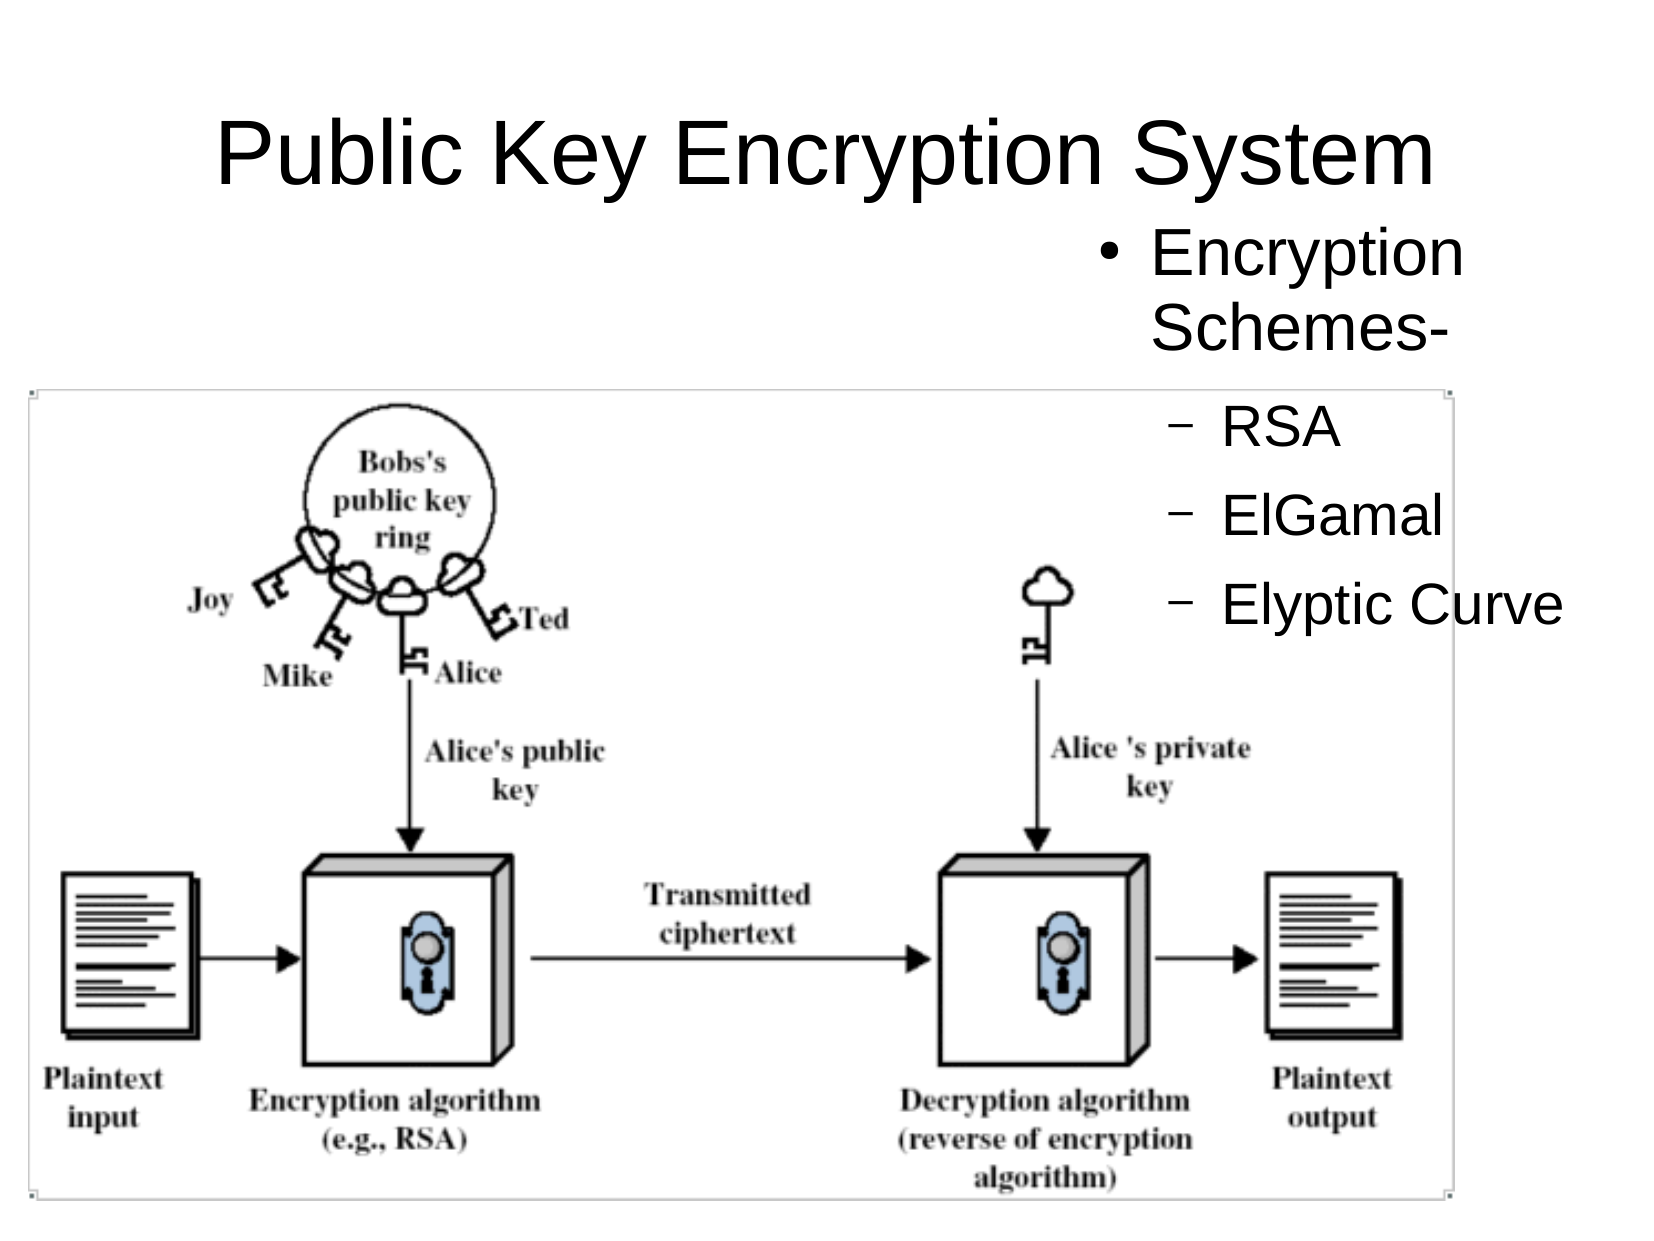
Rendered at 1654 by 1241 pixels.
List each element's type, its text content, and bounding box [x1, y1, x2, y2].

list Encryption Schemes- RSA ElGamal Elyptic Curve [1080, 215, 1639, 646]
picture [28, 389, 1456, 1201]
title Public Key Encryption System [82, 49, 1571, 257]
